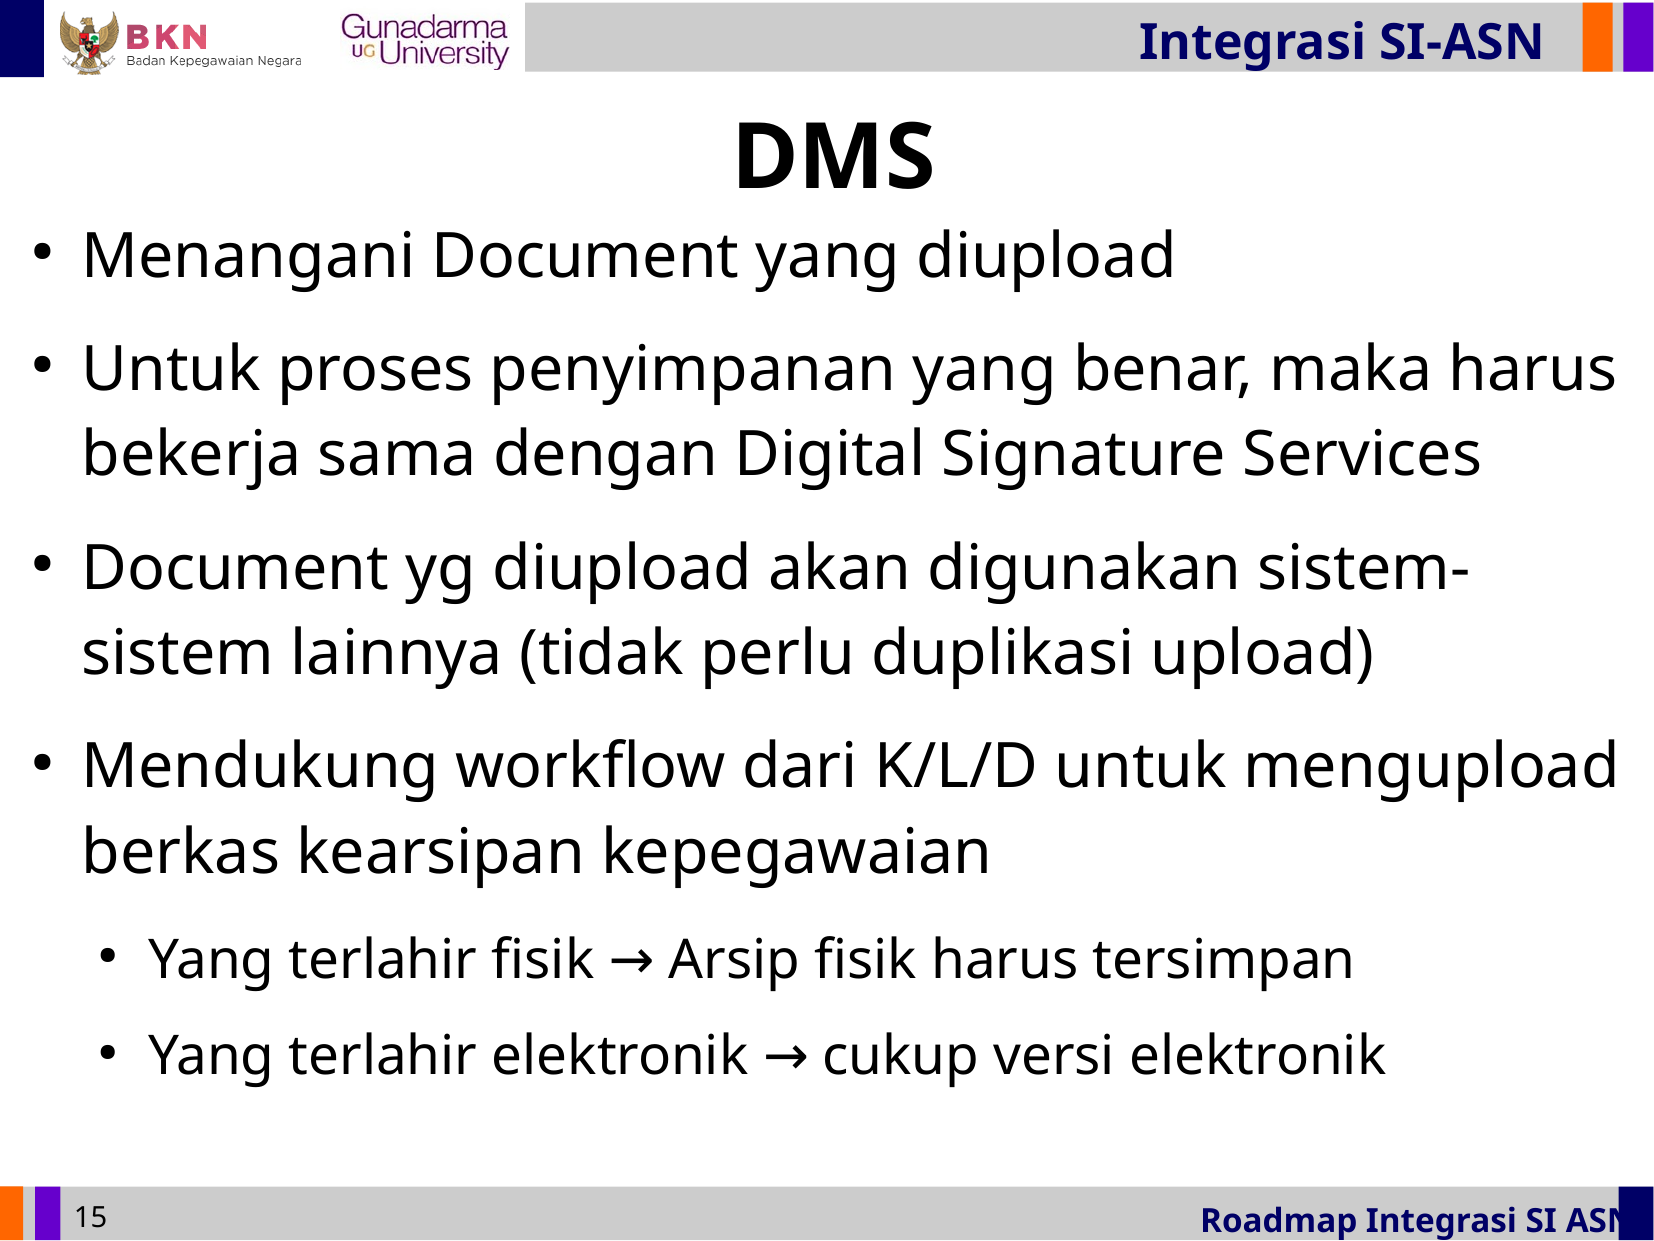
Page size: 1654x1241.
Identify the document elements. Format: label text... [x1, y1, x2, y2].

title DMS [77, 90, 1591, 210]
picture [340, 0, 510, 70]
picture [60, 11, 301, 75]
list Menangani Document yang diupload Untuk proses penyimpanan yang benar, maka harus bekerja sama dengan Digital Signature Services Document yg diupload akan digunakan sistem-sistem lainnya (tidak perlu duplikasi upload) Mendukung workflow dari K/L/D untuk mengupload berkas kearsipan kepegawaian Yang terlahir fisik → Arsip fisik harus tersimpan Yang terlahir elektronik → cukup versi elektronik [14, 210, 1630, 1176]
